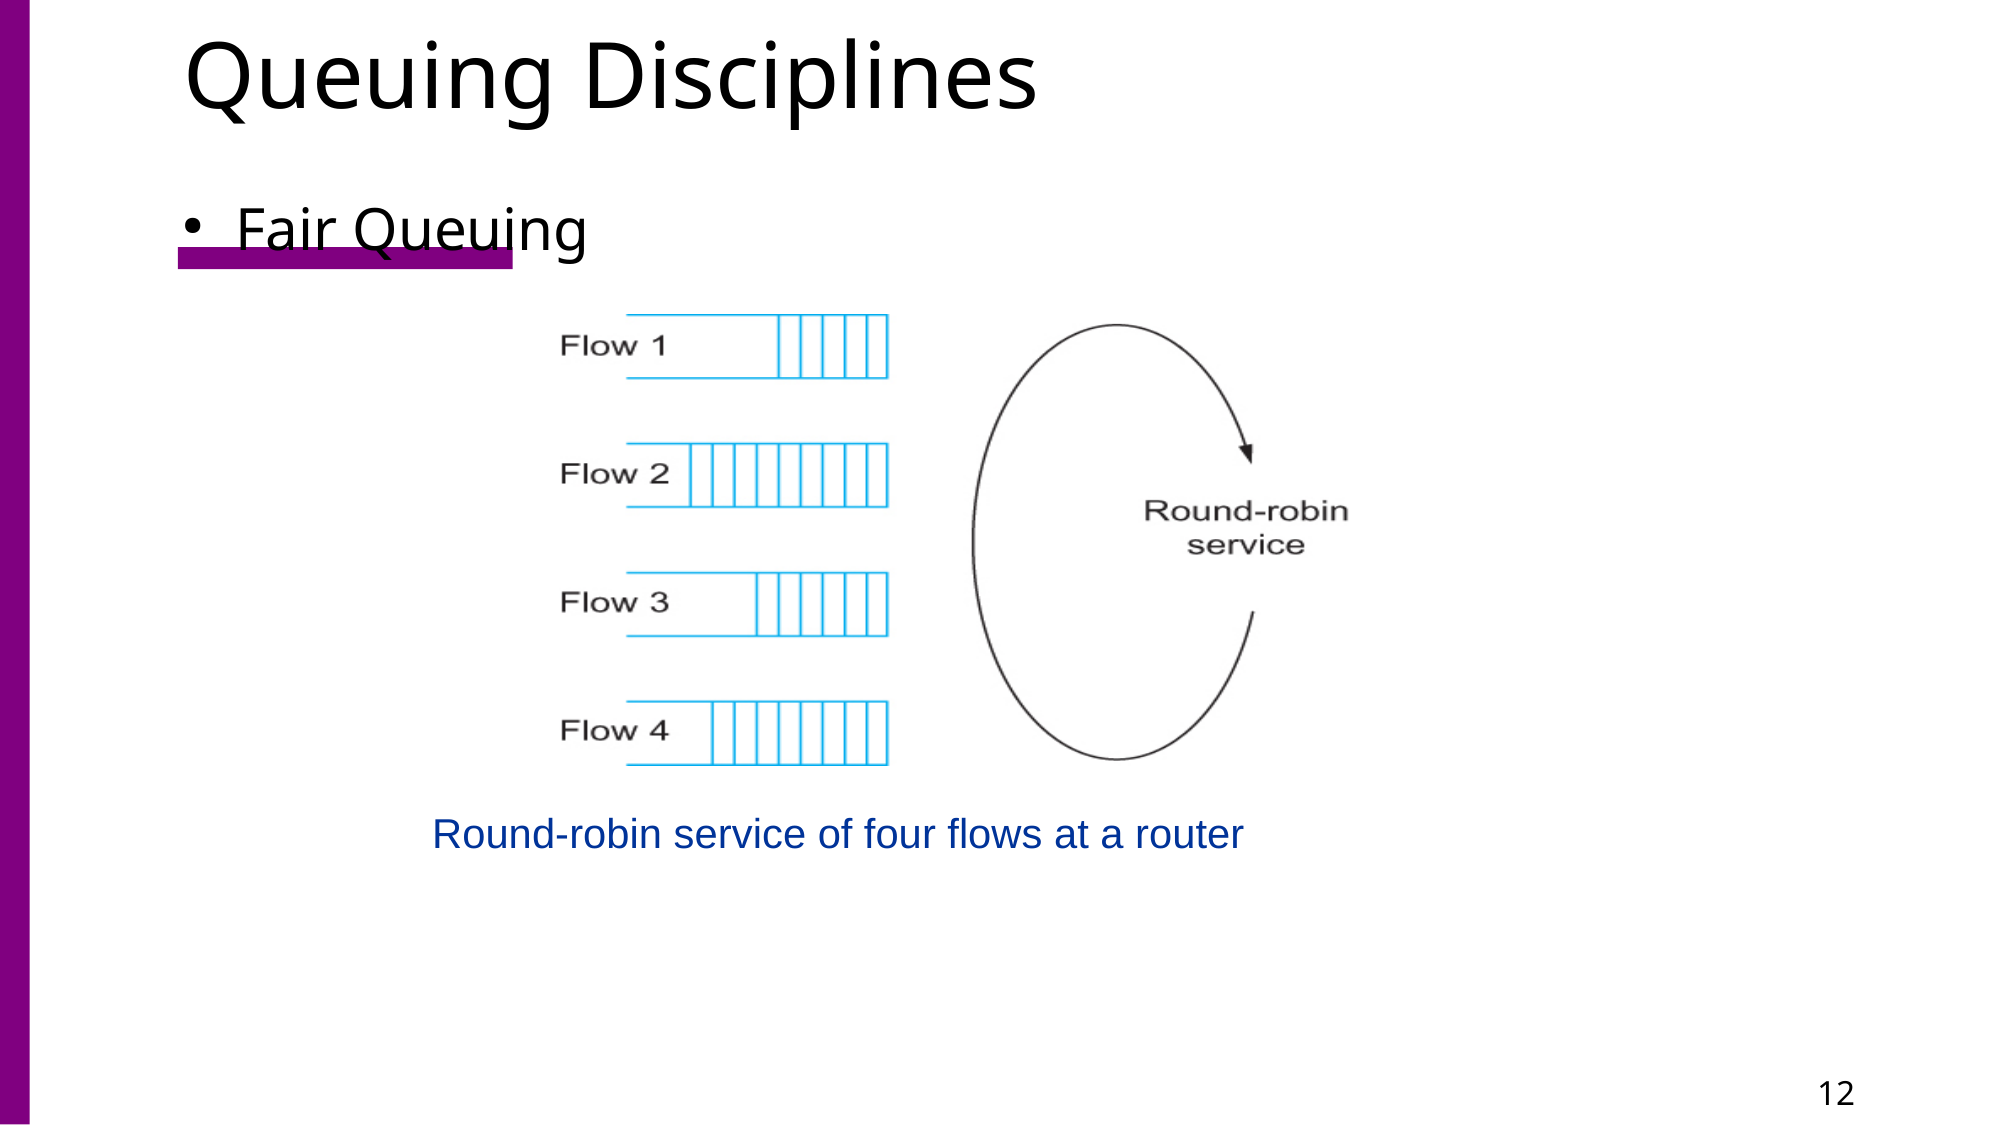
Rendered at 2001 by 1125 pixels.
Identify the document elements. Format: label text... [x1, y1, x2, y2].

list Fair Queuing [149, 184, 1959, 1024]
title Queuing Disciplines [133, 9, 1946, 135]
picture [559, 314, 1350, 766]
text_box Round-robin service of four flows at a router [417, 798, 1662, 865]
